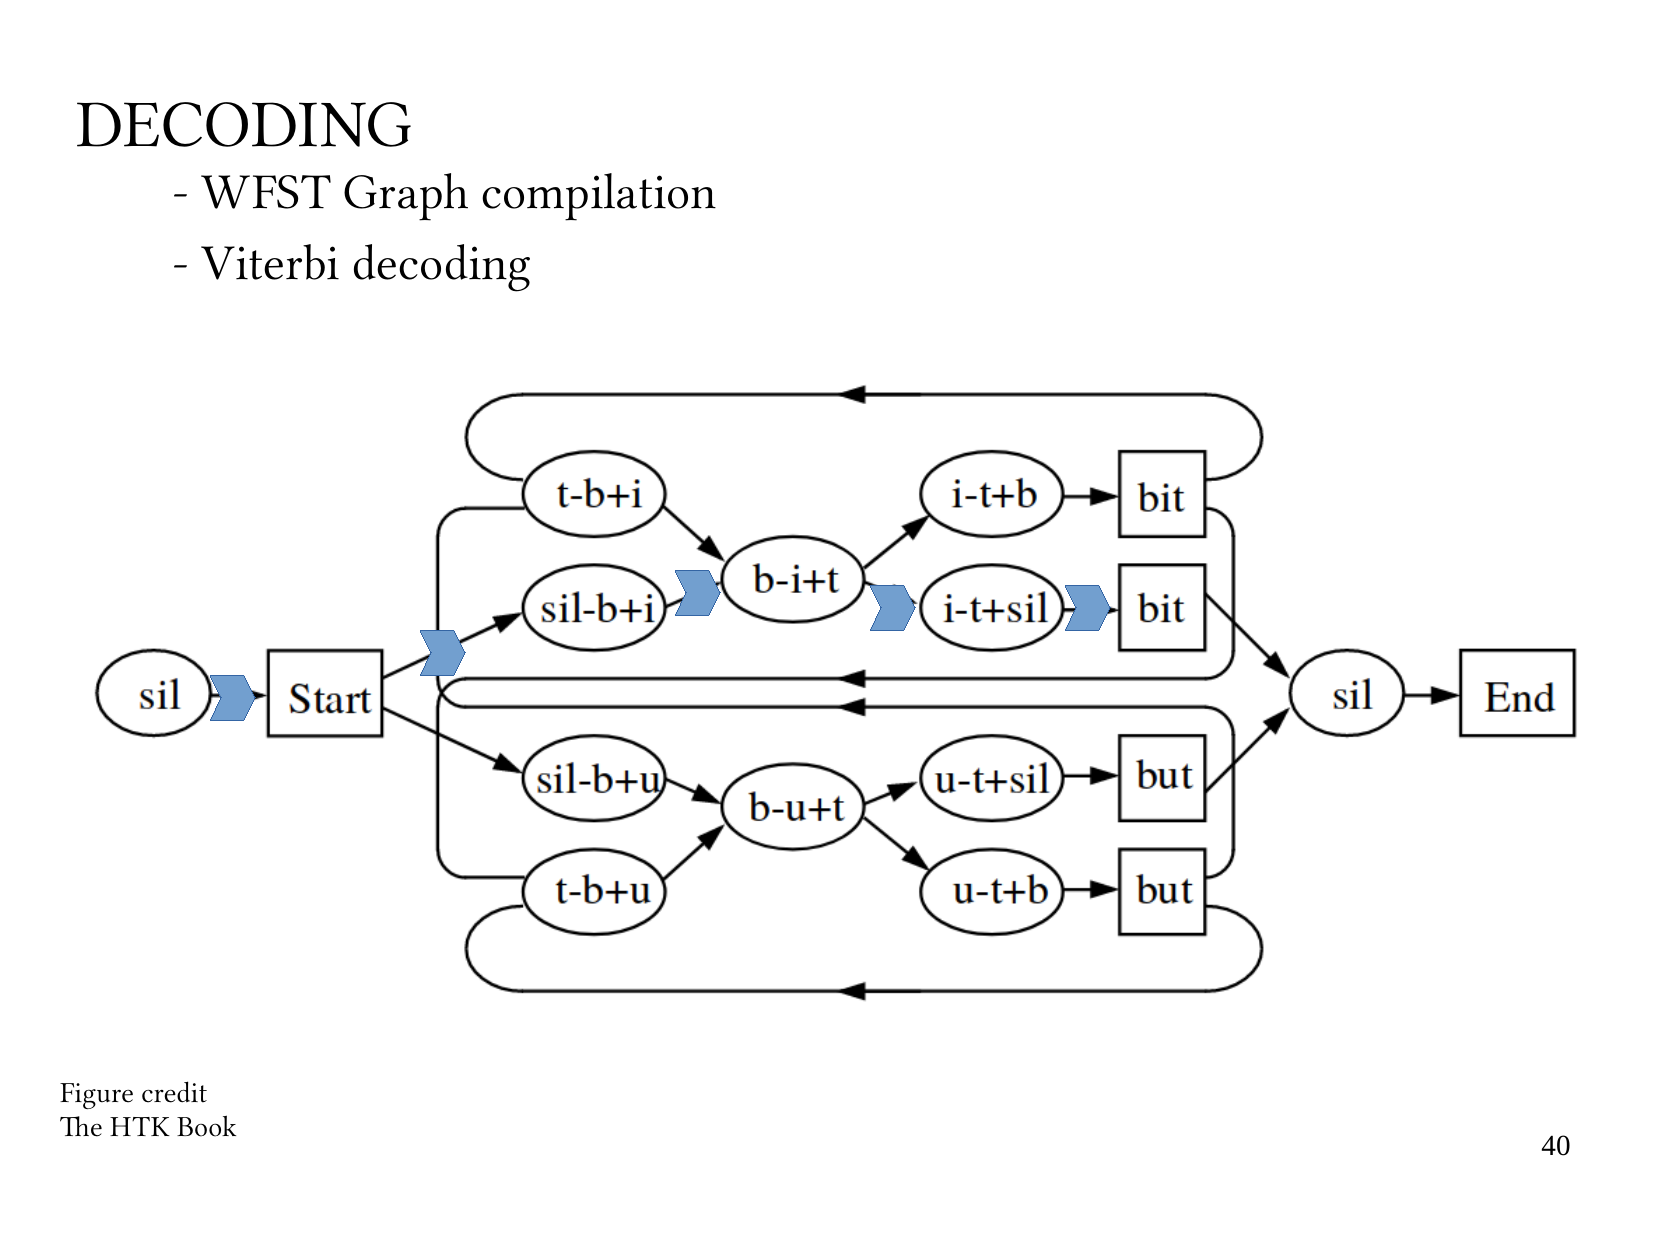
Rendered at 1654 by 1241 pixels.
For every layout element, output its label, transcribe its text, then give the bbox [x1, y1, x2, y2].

text_box [1065, 585, 1111, 631]
text_box [210, 675, 256, 721]
subtitle DECODING - WFST Graph compilation - Viterbi decoding FEATURE EXTRACTION - Sliding window feature extraction GMM MONOPHONE TRAINING - Flat-start - Baum-Welch re-estimation GMM TRIPHONE TRAINING - Phonetic decision tree - Baum-Welch re-estimation Figure credit The HTK Book - Gradient descent via backprop [60, 72, 1549, 299]
subtitle DECODING - WFST Graph compilation - Viterbi decoding FEATURE EXTRACTION - Sliding window feature extraction GMM MONOPHONE TRAINING - Flat-start - Baum-Welch re-estimation GMM TRIPHONE TRAINING - Phonetic decision tree - Baum-Welch re-estimation Figure credit The HTK Book - Gradient descent via backprop [60, 1081, 1549, 1216]
picture [0, 299, 1654, 1081]
text_box [870, 585, 916, 631]
text_box [675, 570, 721, 616]
text_box [420, 630, 466, 676]
